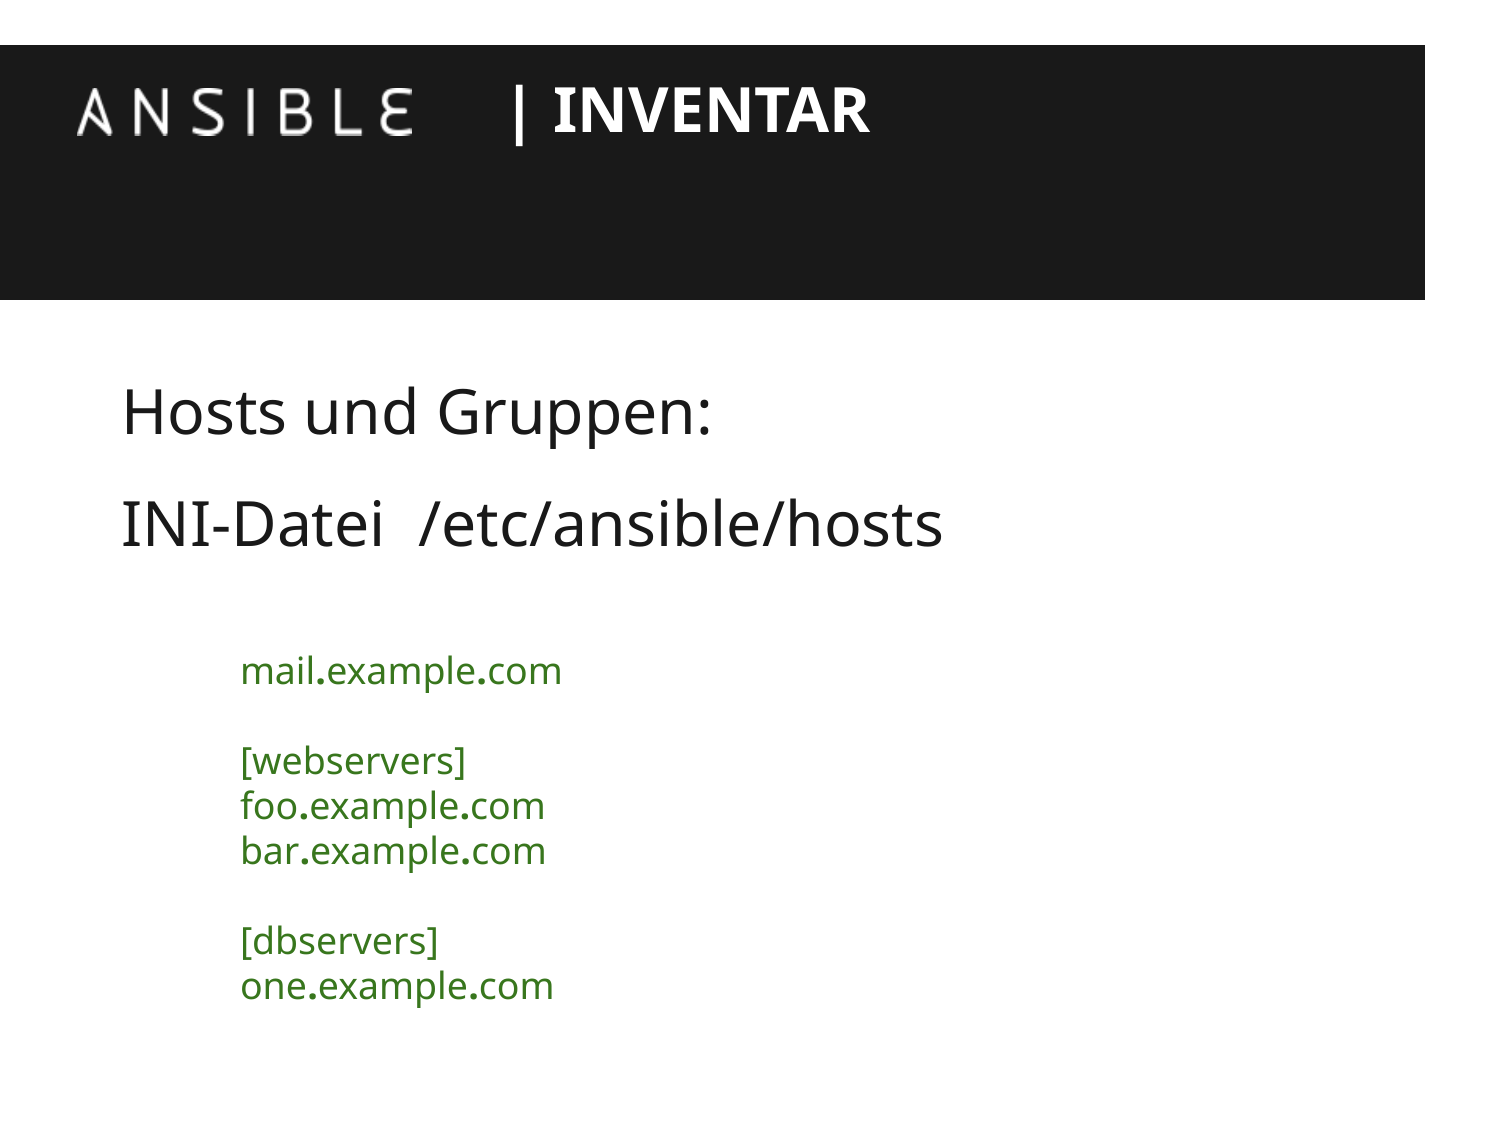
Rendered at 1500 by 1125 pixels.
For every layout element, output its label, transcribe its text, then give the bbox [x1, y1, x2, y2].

title | INVENTAR [437, 48, 1087, 160]
picture [77, 88, 412, 136]
list Hosts und Gruppen: INI-Datei /etc/ansible/hosts mail.example.com [webservers] foo.example.com bar.example.com [dbservers] one.example.com [75, 319, 1425, 1078]
